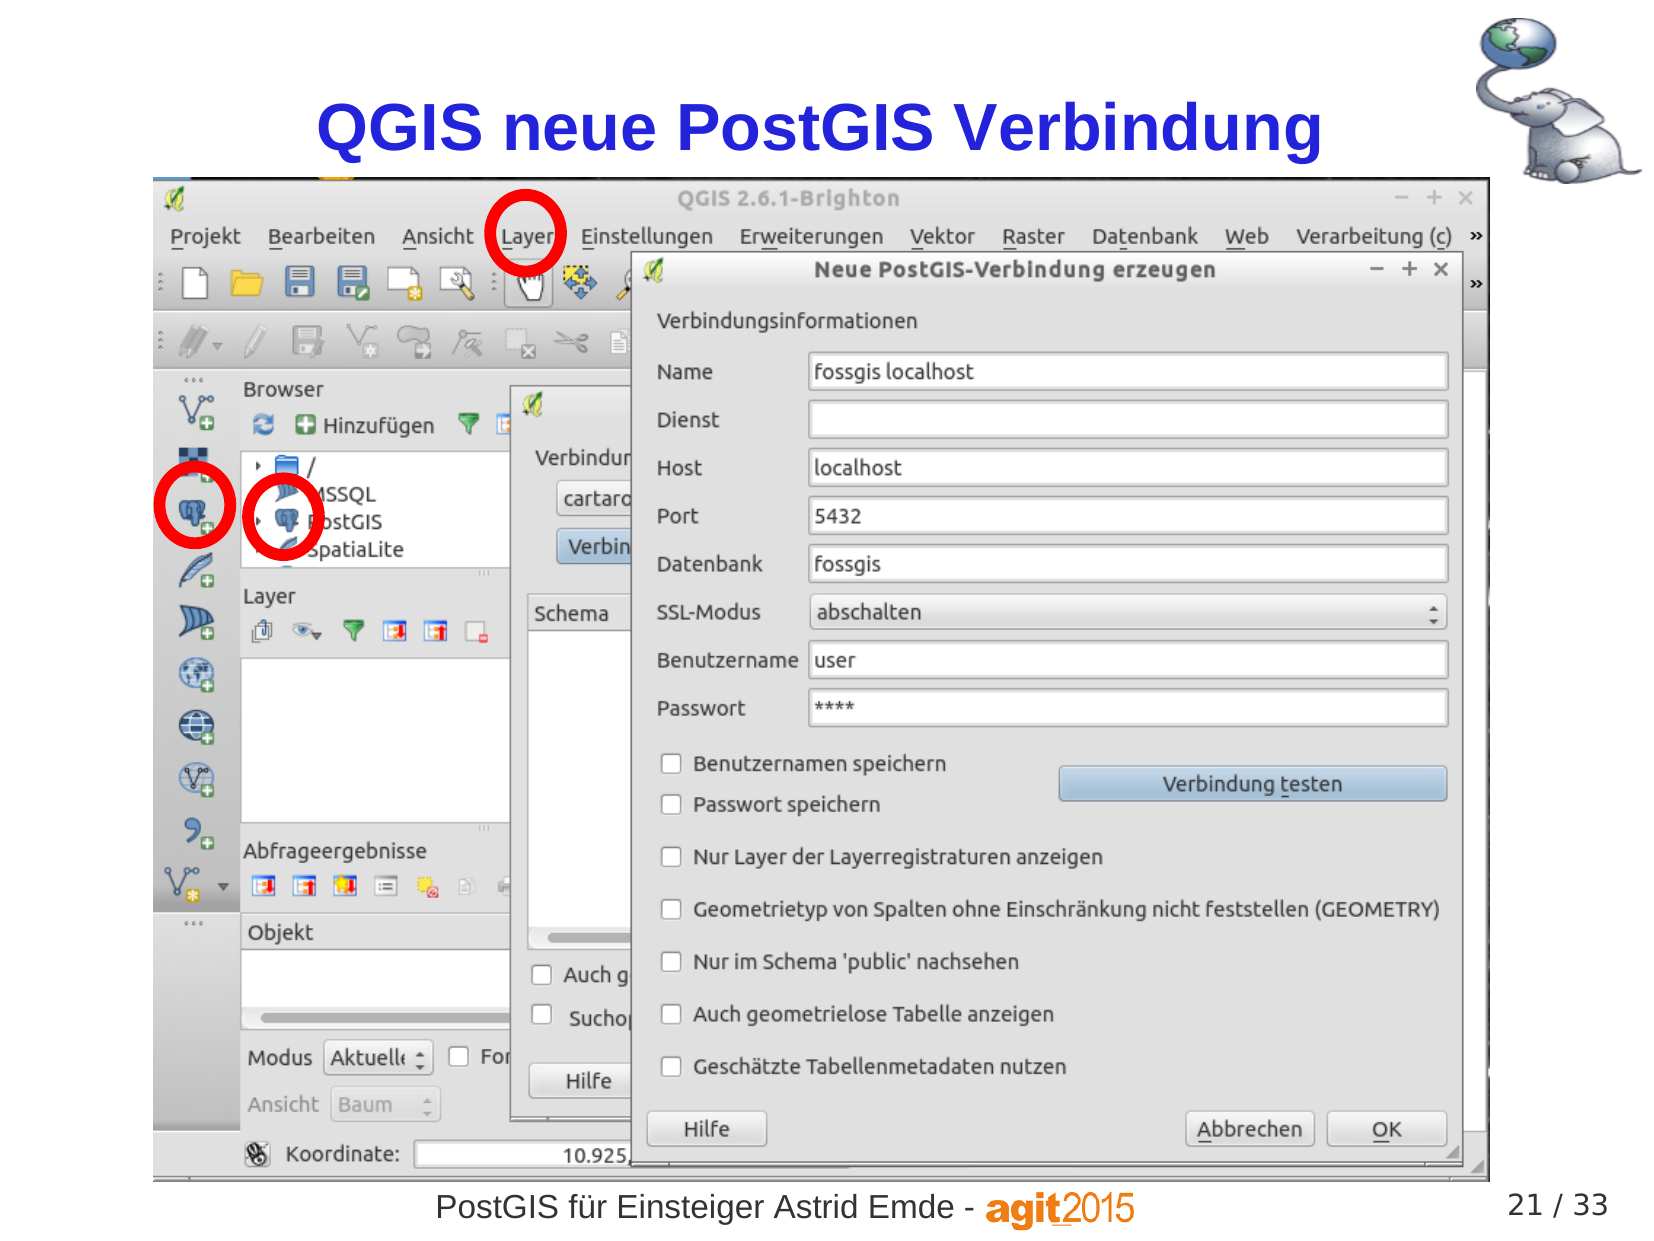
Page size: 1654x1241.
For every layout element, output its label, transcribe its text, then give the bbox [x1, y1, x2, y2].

picture [986, 1192, 1134, 1231]
picture [166, 473, 224, 537]
picture [153, 177, 1490, 1182]
picture [1476, 18, 1642, 184]
title QGIS neue PostGIS Verbindung [76, 53, 1565, 201]
